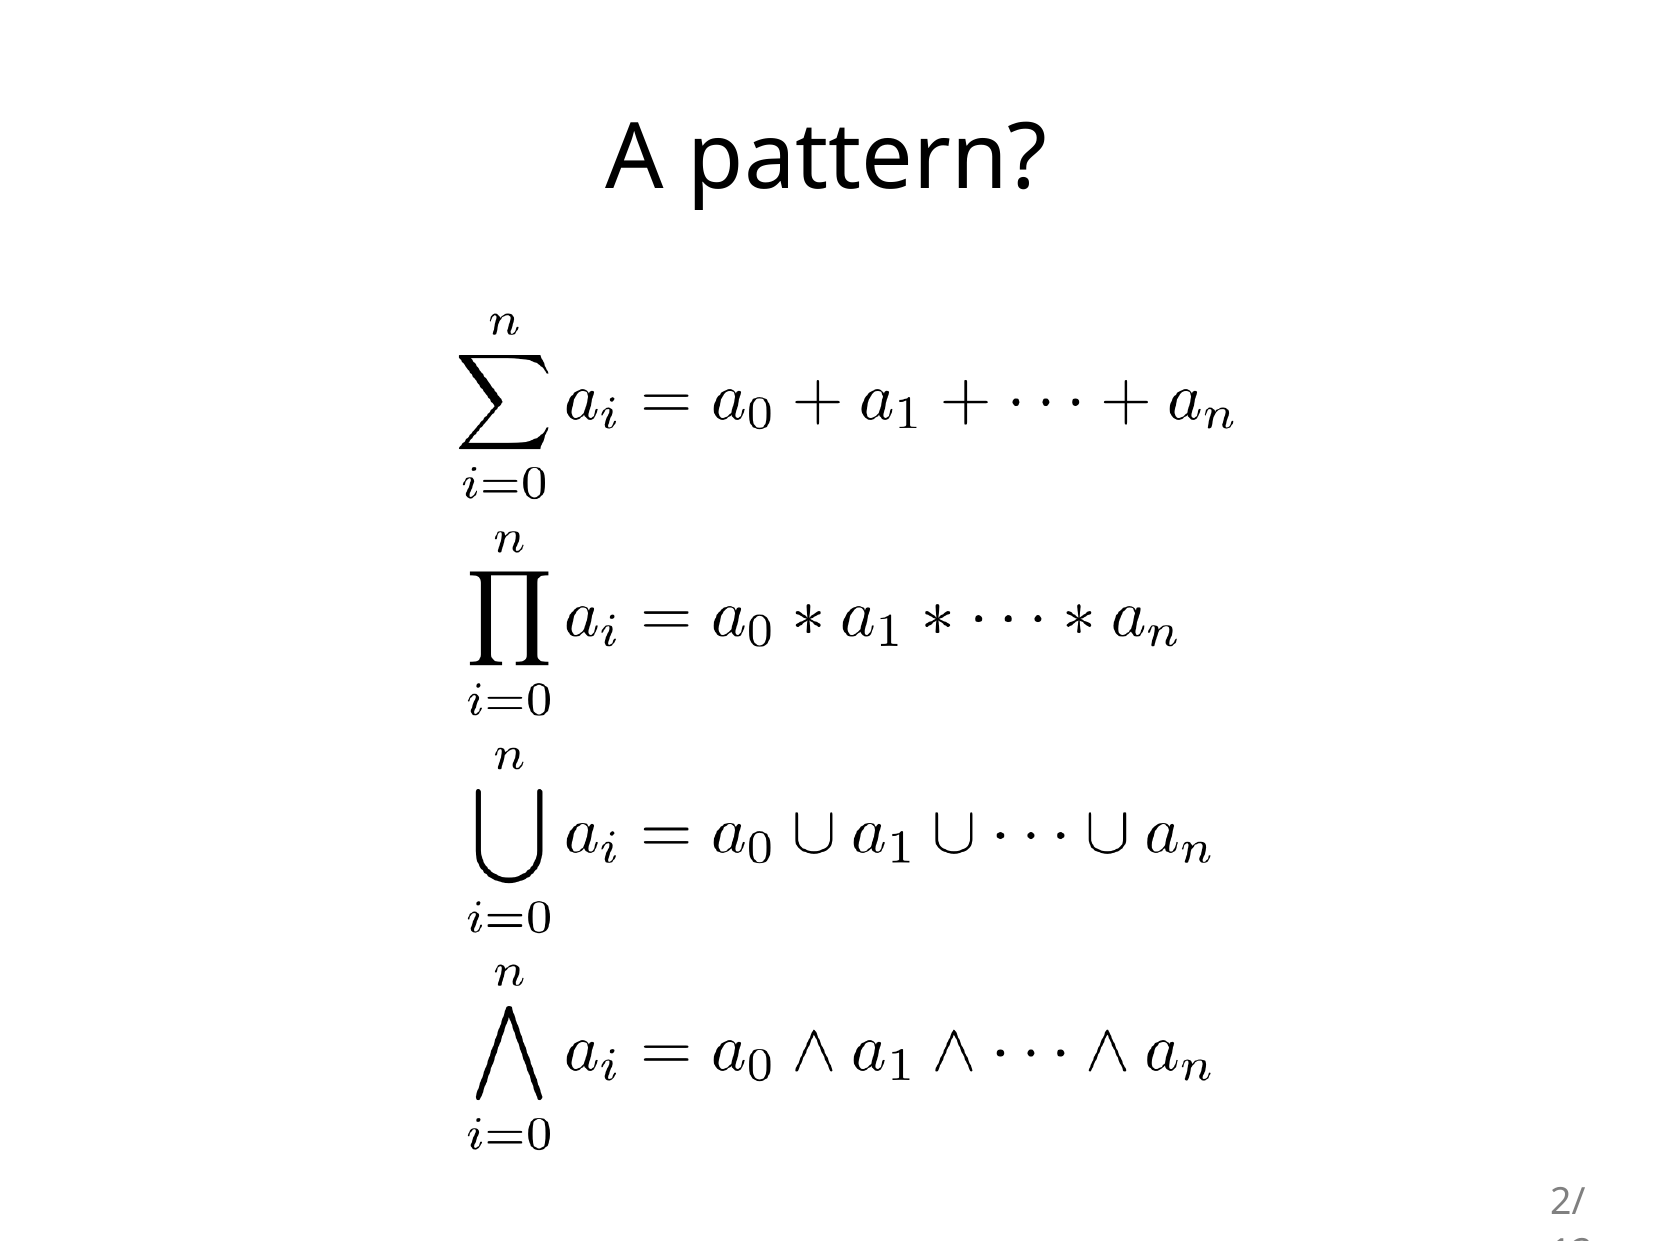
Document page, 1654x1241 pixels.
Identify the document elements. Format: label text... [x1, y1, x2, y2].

picture [426, 291, 1241, 1172]
text_box <number>/12 [1535, 1166, 1642, 1241]
title A pattern? [82, 49, 1571, 257]
